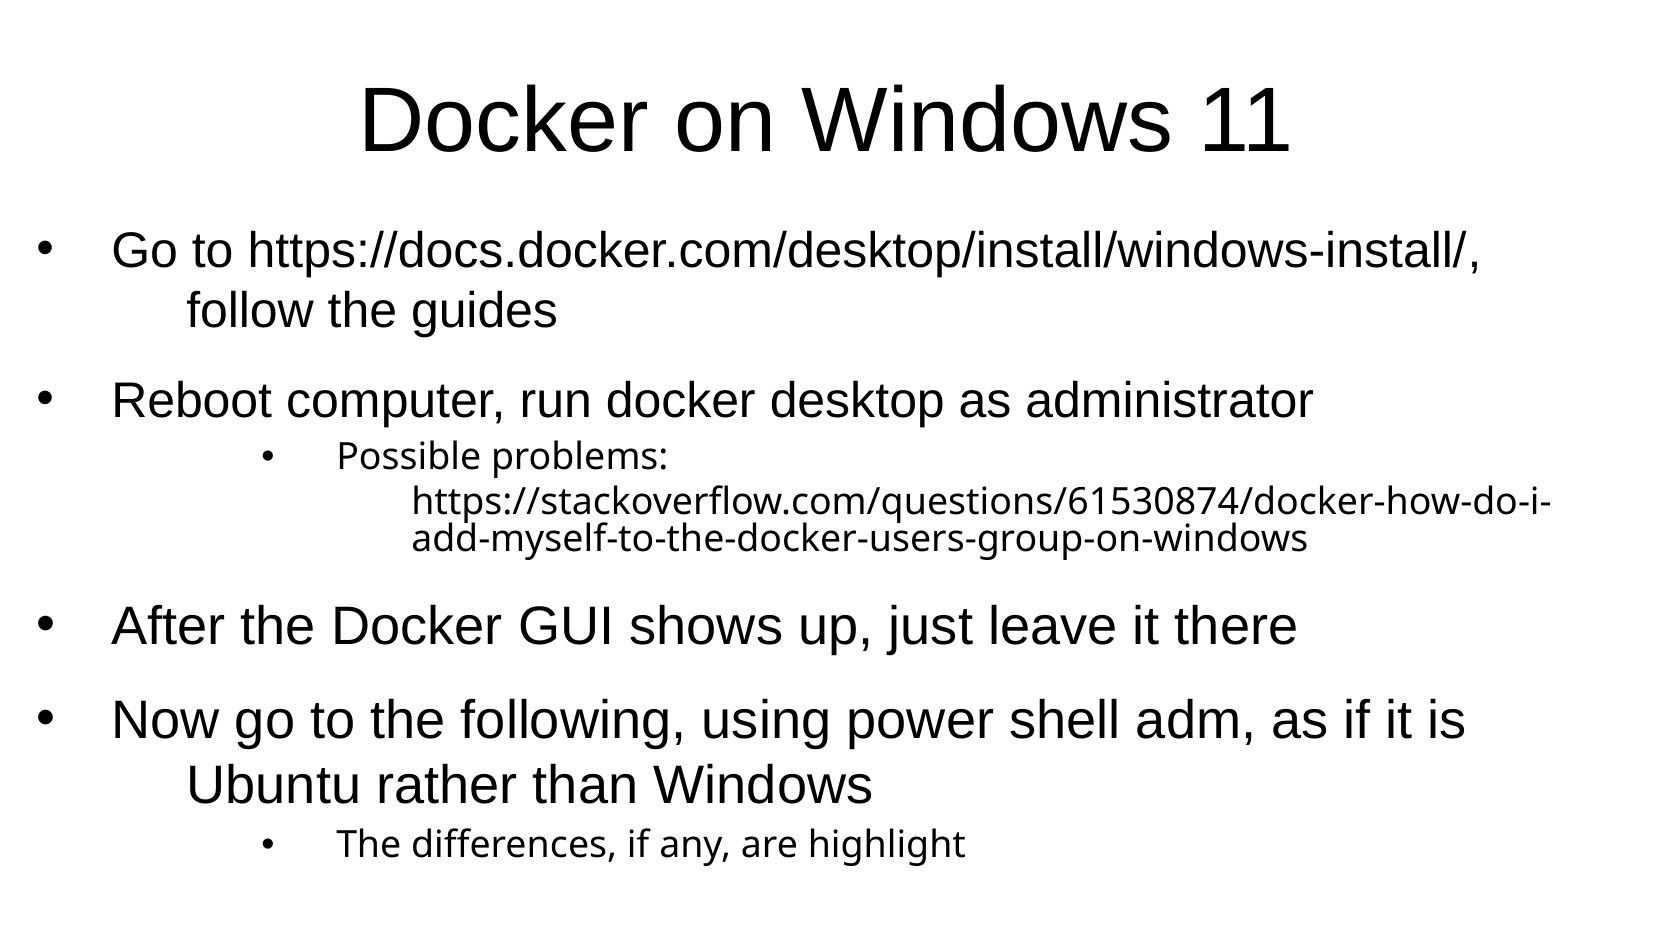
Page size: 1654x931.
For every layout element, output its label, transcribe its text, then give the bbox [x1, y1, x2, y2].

list Go to https://docs.docker.com/desktop/install/windows-install/, follow the guides Reboot computer, run docker desktop as administrator Possible problems: https://stackoverflow.com/questions/61530874/docker-how-do-i-add-myself-to-the-docker-users-group-on-windows After the Docker GUI shows up, just leave it there Now go to the following, using power shell adm, as if it is Ubuntu rather than Windows The differences, if any, are highlight [36, 217, 1571, 861]
title Docker on Windows 11 [82, 37, 1571, 193]
